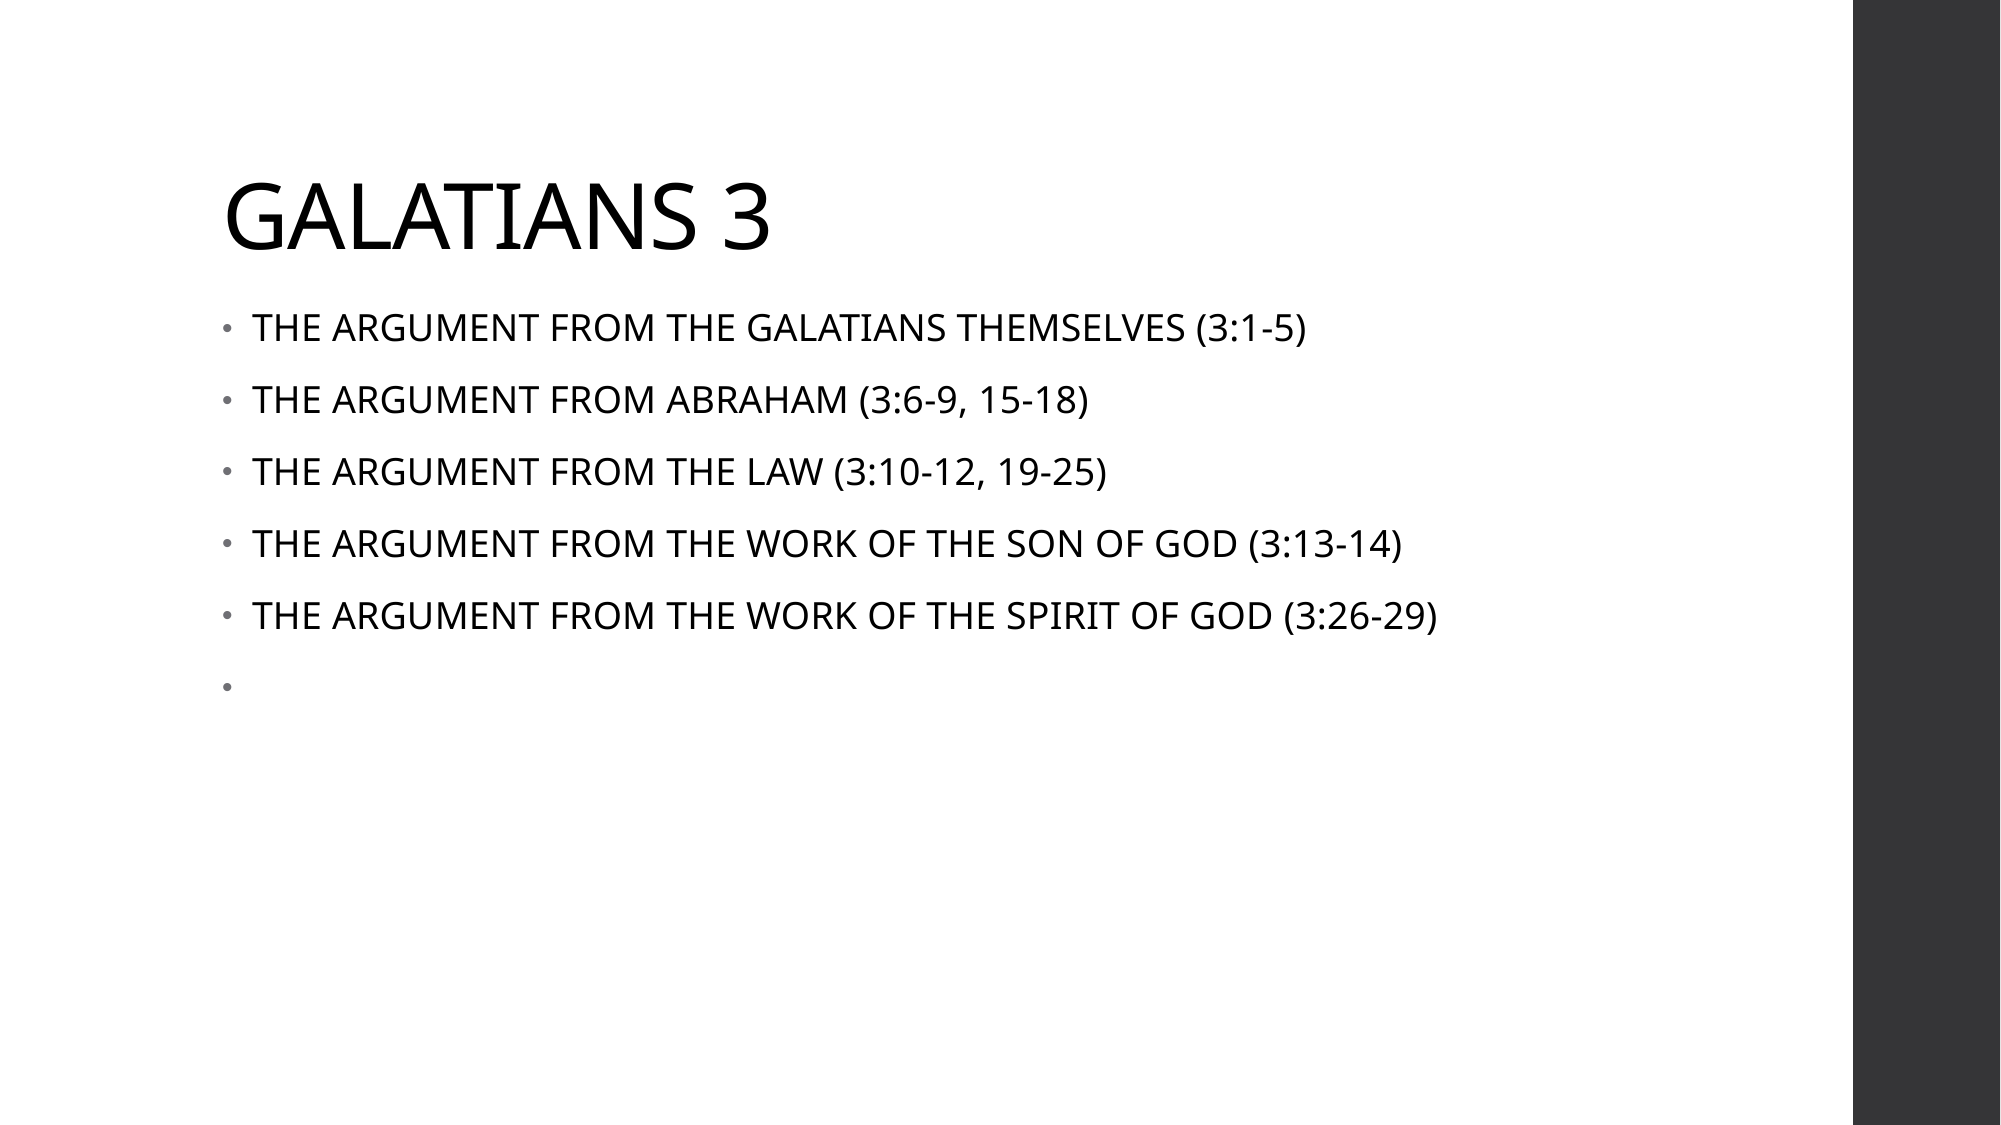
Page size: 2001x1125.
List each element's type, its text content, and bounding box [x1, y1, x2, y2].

title GALATIANS 3 [206, 60, 1797, 278]
list THE ARGUMENT FROM THE GALATIANS THEMSELVES (3:1-5) THE ARGUMENT FROM ABRAHAM (3:6-9, 15-18) THE ARGUMENT FROM THE LAW (3:10-12, 19-25) THE ARGUMENT FROM THE WORK OF THE SON OF GOD (3:13-14) THE ARGUMENT FROM THE WORK OF THE SPIRIT OF GOD (3:26-29) [206, 299, 1617, 1014]
